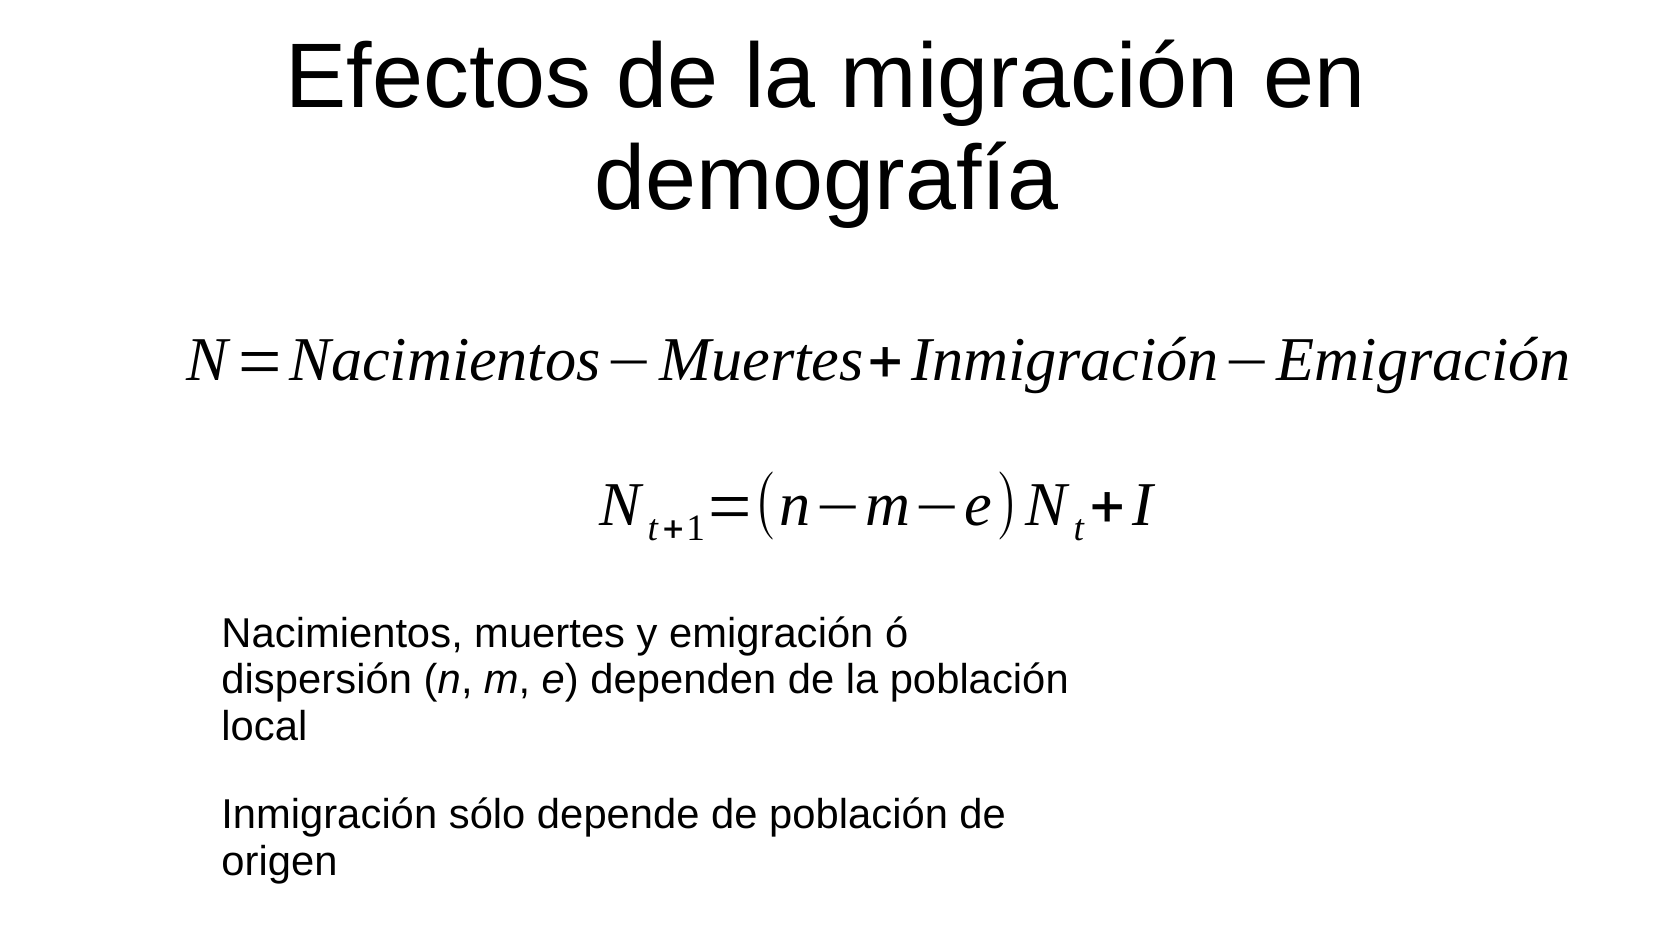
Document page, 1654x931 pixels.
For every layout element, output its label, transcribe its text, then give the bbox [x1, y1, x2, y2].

chart [177, 324, 1578, 549]
text_box Nacimientos, muertes y emigración ó dispersión (n, m, e) dependen de la población local Inmigración sólo depende de población de origen [206, 602, 1123, 931]
title Efectos de la migración en demografía [82, 23, 1571, 230]
